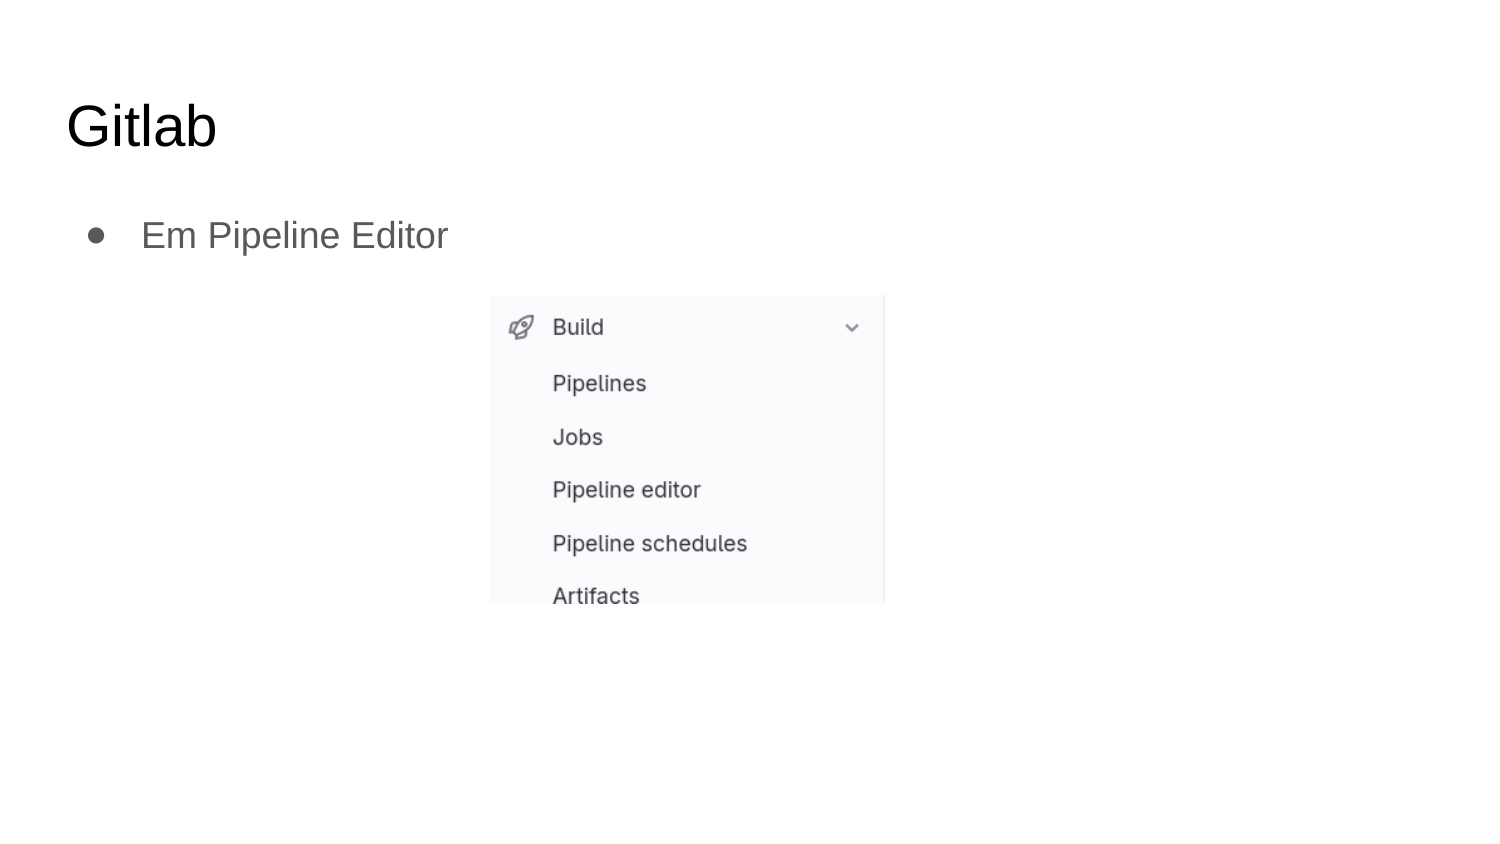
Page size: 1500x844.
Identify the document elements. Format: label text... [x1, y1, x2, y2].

picture [490, 295, 886, 604]
title Gitlab [51, 72, 1449, 167]
list Em Pipeline Editor [51, 189, 1489, 750]
